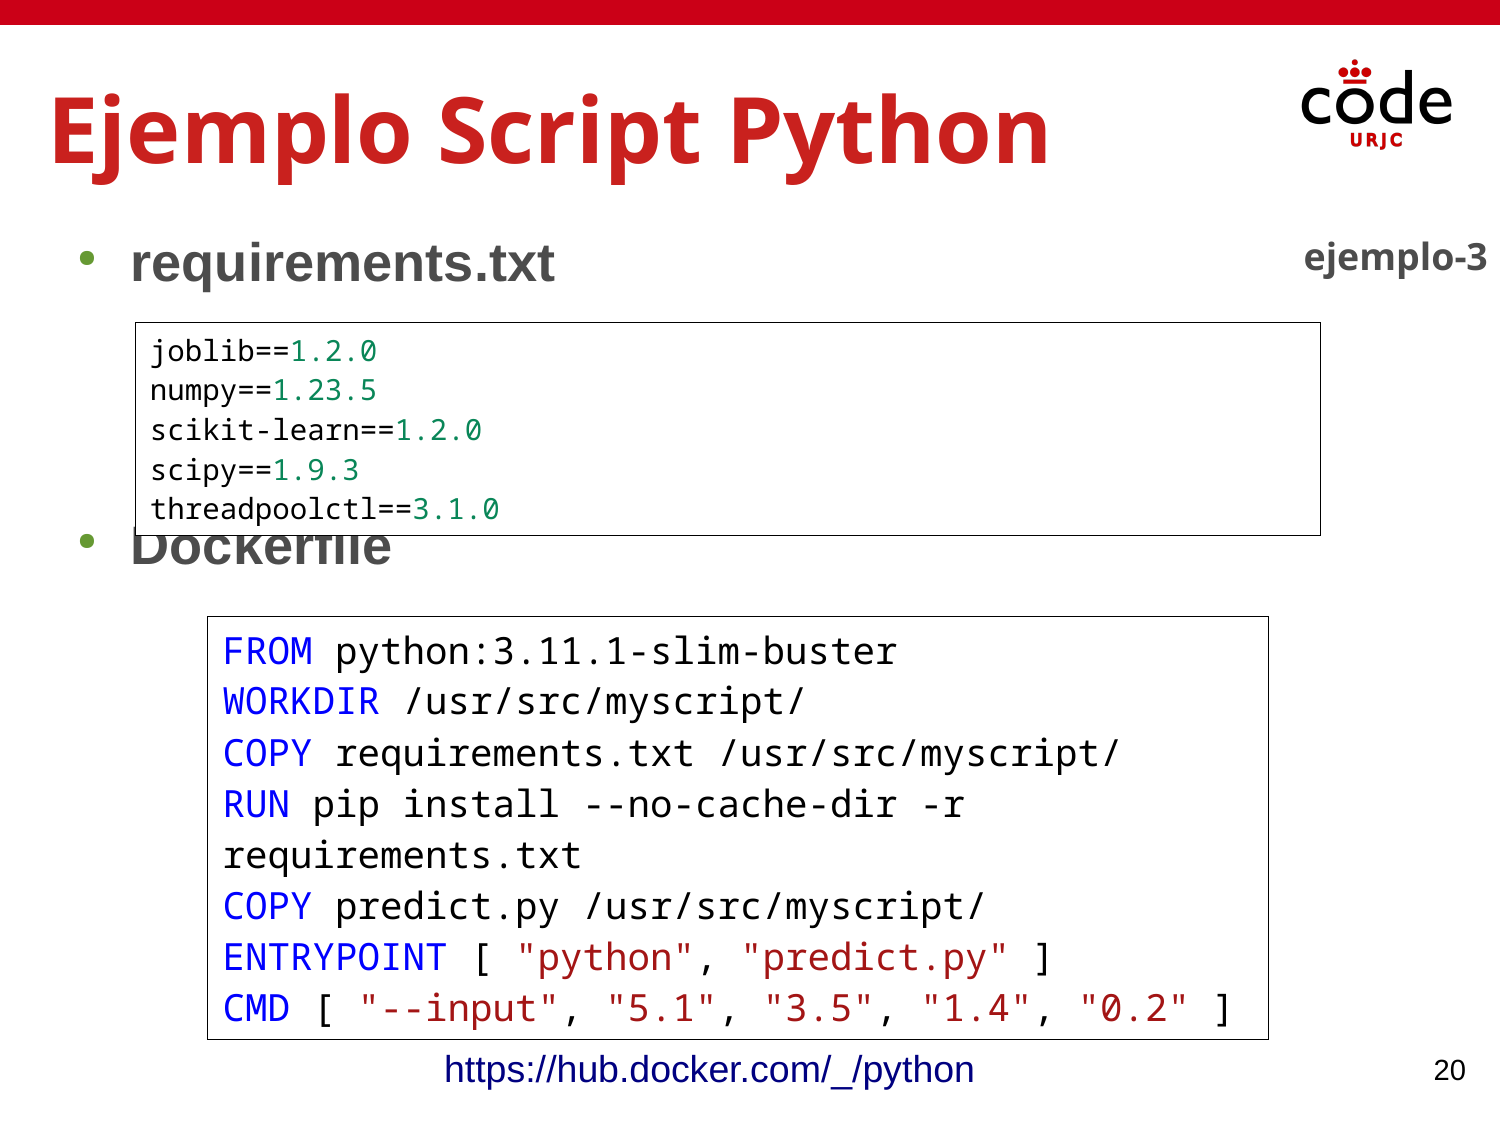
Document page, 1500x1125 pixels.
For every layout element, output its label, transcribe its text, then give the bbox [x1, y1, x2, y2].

text_box FROM python:3.11.1-slim-buster WORKDIR /usr/src/myscript/ COPY requirements.txt /usr/src/myscript/ RUN pip install --no-cache-dir -r requirements.txt COPY predict.py /usr/src/myscript/ ENTRYPOINT [ "python", "predict.py" ] CMD [ "--input", "5.1", "3.5", "1.4", "0.2" ] [207, 616, 1269, 895]
text_box https://hub.docker.com/_/python [429, 1040, 991, 1098]
list requirements.txt Dockerfile [45, 219, 1426, 980]
picture [1284, 50, 1468, 161]
text_box joblib==1.2.0 numpy==1.23.5 scikit-learn==1.2.0 scipy==1.9.3 threadpoolctl==3.1.0 [135, 322, 1321, 484]
title Ejemplo Script Python [32, 79, 1413, 189]
text_box ejemplo-3 [1288, 222, 1500, 286]
